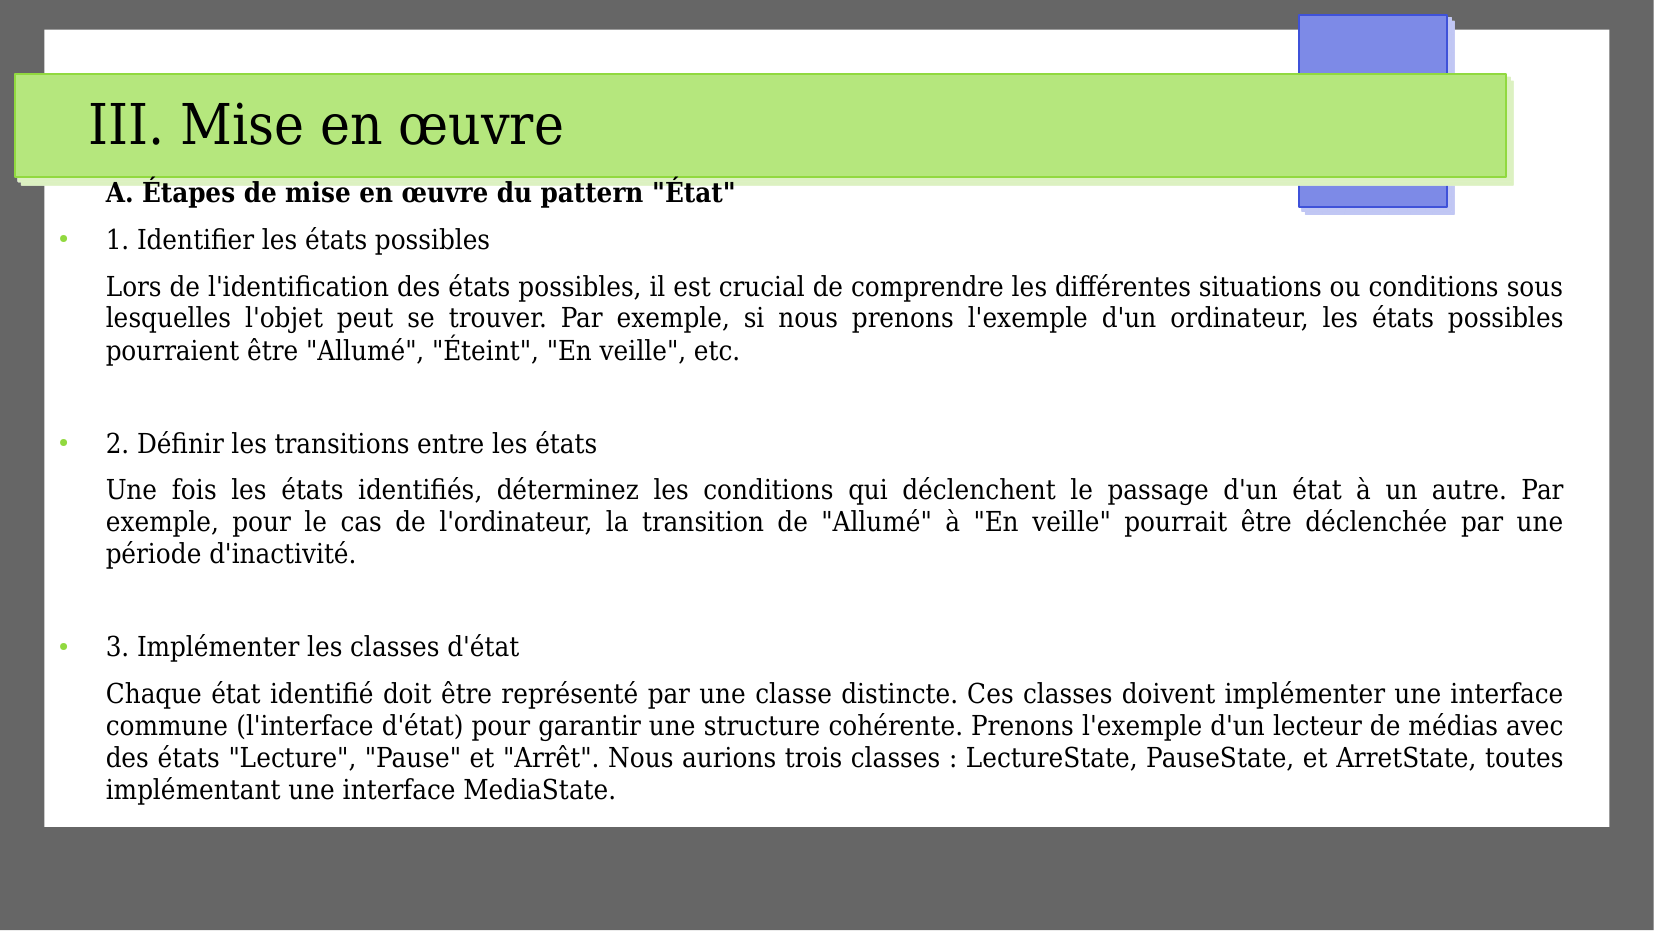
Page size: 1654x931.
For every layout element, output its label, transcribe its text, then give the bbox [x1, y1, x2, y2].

list A. Étapes de mise en œuvre du pattern "État" 1. Identifier les états possibles Lors de l'identification des états possibles, il est crucial de comprendre les différentes situations ou conditions sous lesquelles l'objet peut se trouver. Par exemple, si nous prenons l'exemple d'un ordinateur, les états possibles pourraient être "Allumé", "Éteint", "En veille", etc. 2. Définir les transitions entre les états Une fois les états identifiés, déterminez les conditions qui déclenchent le passage d'un état à un autre. Par exemple, pour le cas de l'ordinateur, la transition de "Allumé" à "En veille" pourrait être déclenchée par une période d'inactivité. 3. Implémenter les classes d'état Chaque état identifié doit être représenté par une classe distincte. Ces classes doivent implémenter une interface commune (l'interface d'état) pour garantir une structure cohérente. Prenons l'exemple d'un lecteur de médias avec des états "Lecture", "Pause" et "Arrêt". Nous aurions trois classes : LectureState, PauseState, et ArretState, toutes implémentant une interface MediaState. [59, 177, 1565, 813]
title III. Mise en œuvre [88, 73, 1506, 177]
